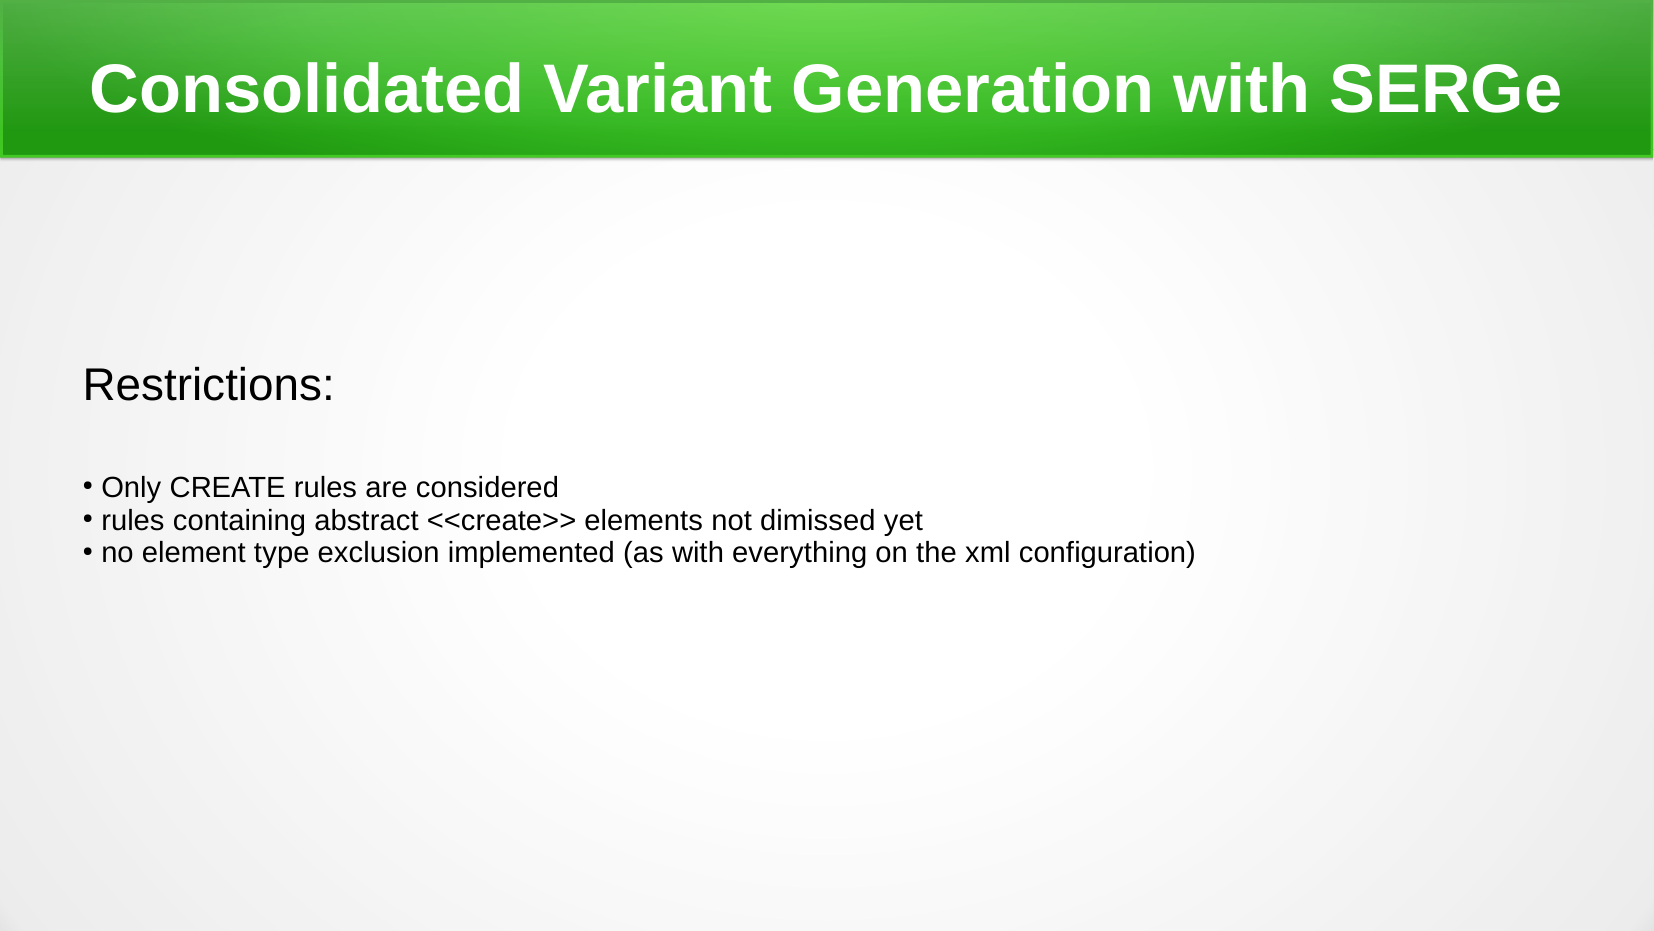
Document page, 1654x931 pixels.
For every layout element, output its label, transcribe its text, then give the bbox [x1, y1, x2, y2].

subtitle Restrictions: Only CREATE rules are considered rules containing abstract <<create>> elements not dimissed yet no element type exclusion implemented (as with everything on the xml configuration) [82, 224, 1571, 764]
title Consolidated Variant Generation with SERGe [82, 35, 1571, 142]
